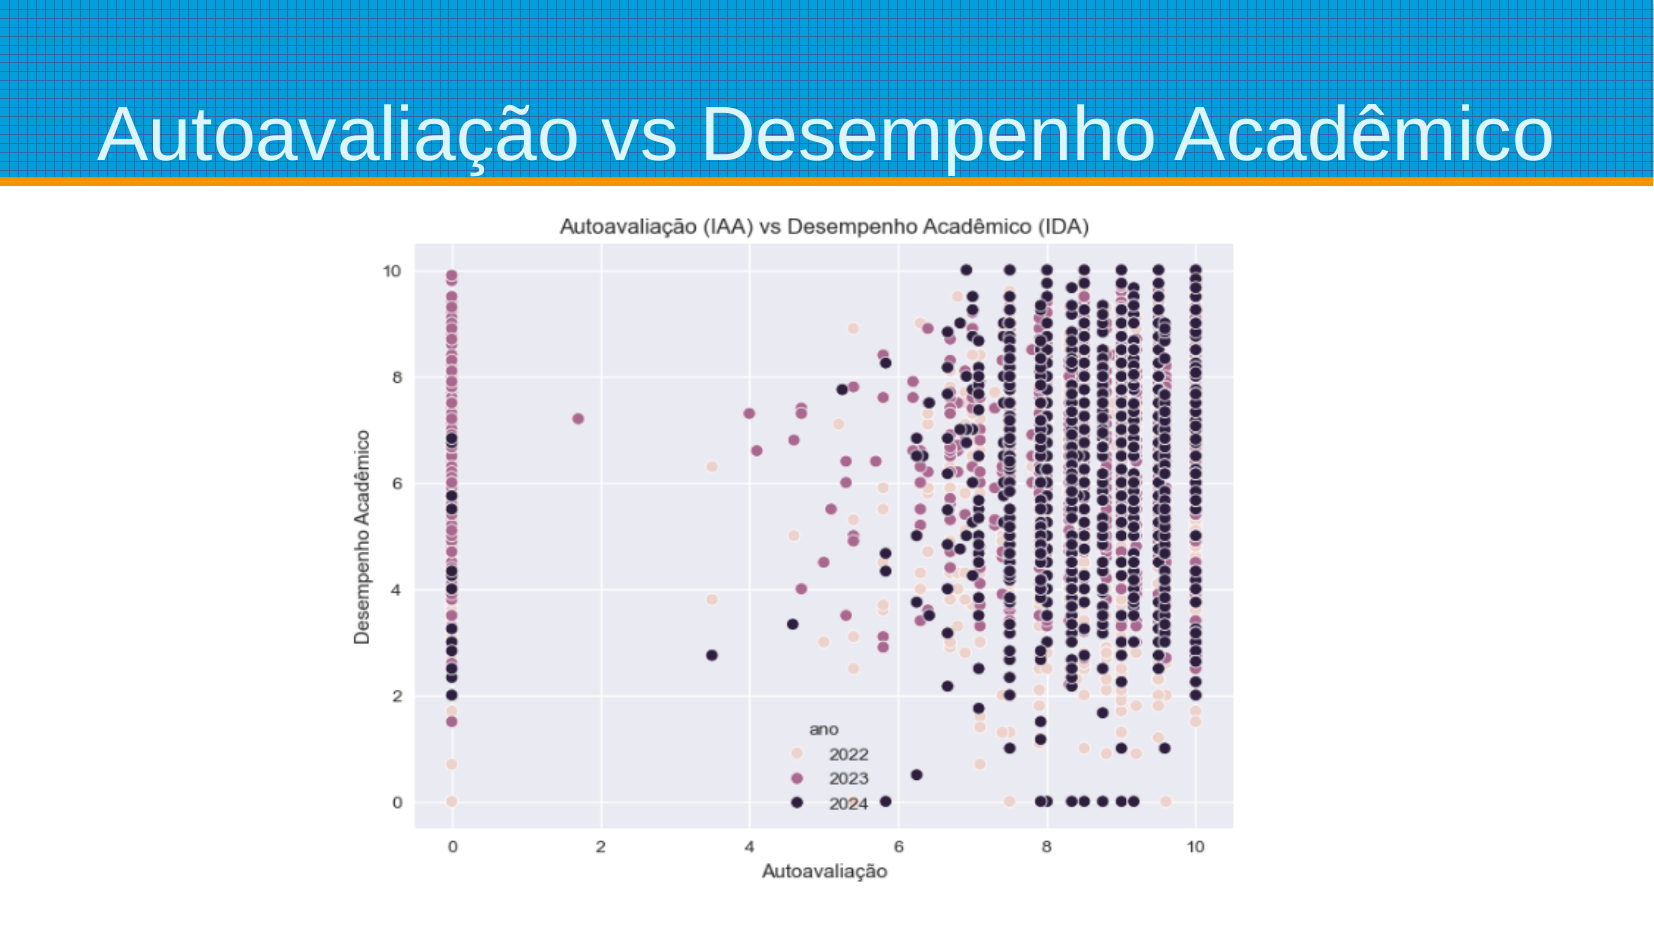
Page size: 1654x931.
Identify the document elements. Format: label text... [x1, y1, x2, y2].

picture [344, 206, 1241, 886]
title Autoavaliação vs Desempenho Acadêmico [82, 14, 1571, 178]
